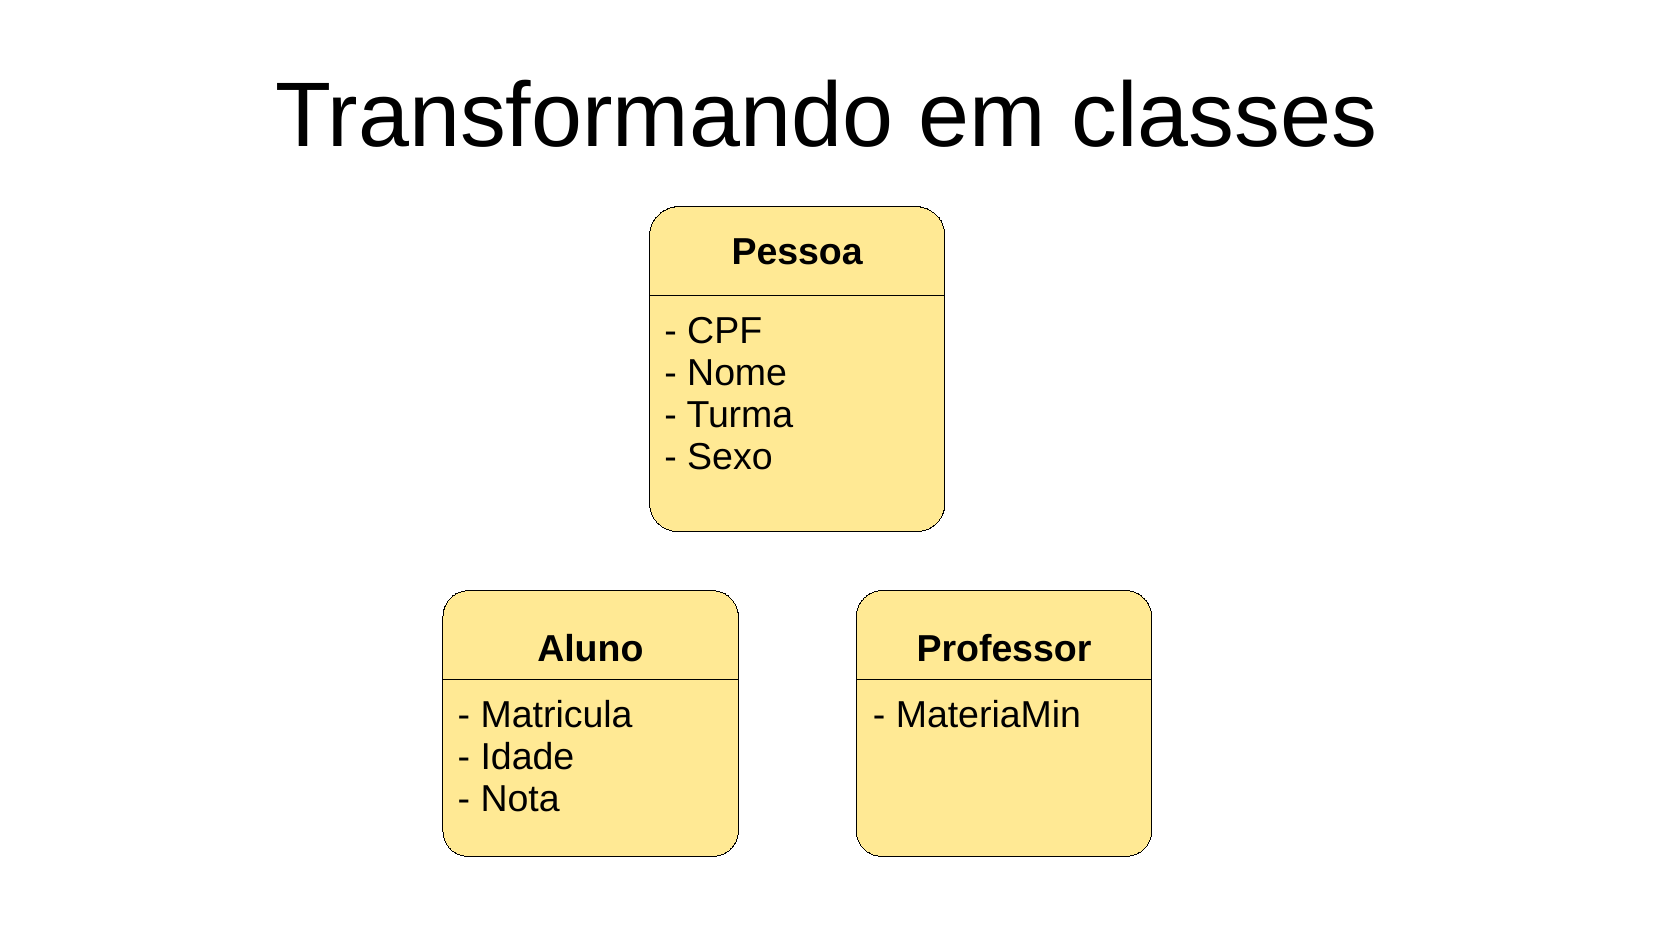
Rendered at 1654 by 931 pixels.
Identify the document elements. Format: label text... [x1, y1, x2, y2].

text_box [442, 680, 739, 685]
text_box [442, 827, 739, 857]
text_box Aluno [442, 620, 739, 677]
title Transformando em classes [82, 37, 1571, 193]
text_box - Matricula - Idade - Nota [442, 685, 739, 827]
text_box [649, 281, 945, 295]
text_box - MateriaMin [858, 685, 1154, 798]
text_box [856, 680, 1152, 857]
text_box Professor [856, 620, 1152, 677]
text_box [652, 206, 943, 223]
text_box Pessoa [649, 223, 945, 281]
text_box [649, 296, 945, 302]
text_box - CPF - Nome - Turma - Sexo [649, 302, 945, 485]
text_box [442, 590, 739, 620]
text_box [649, 485, 945, 532]
text_box [856, 590, 1152, 620]
